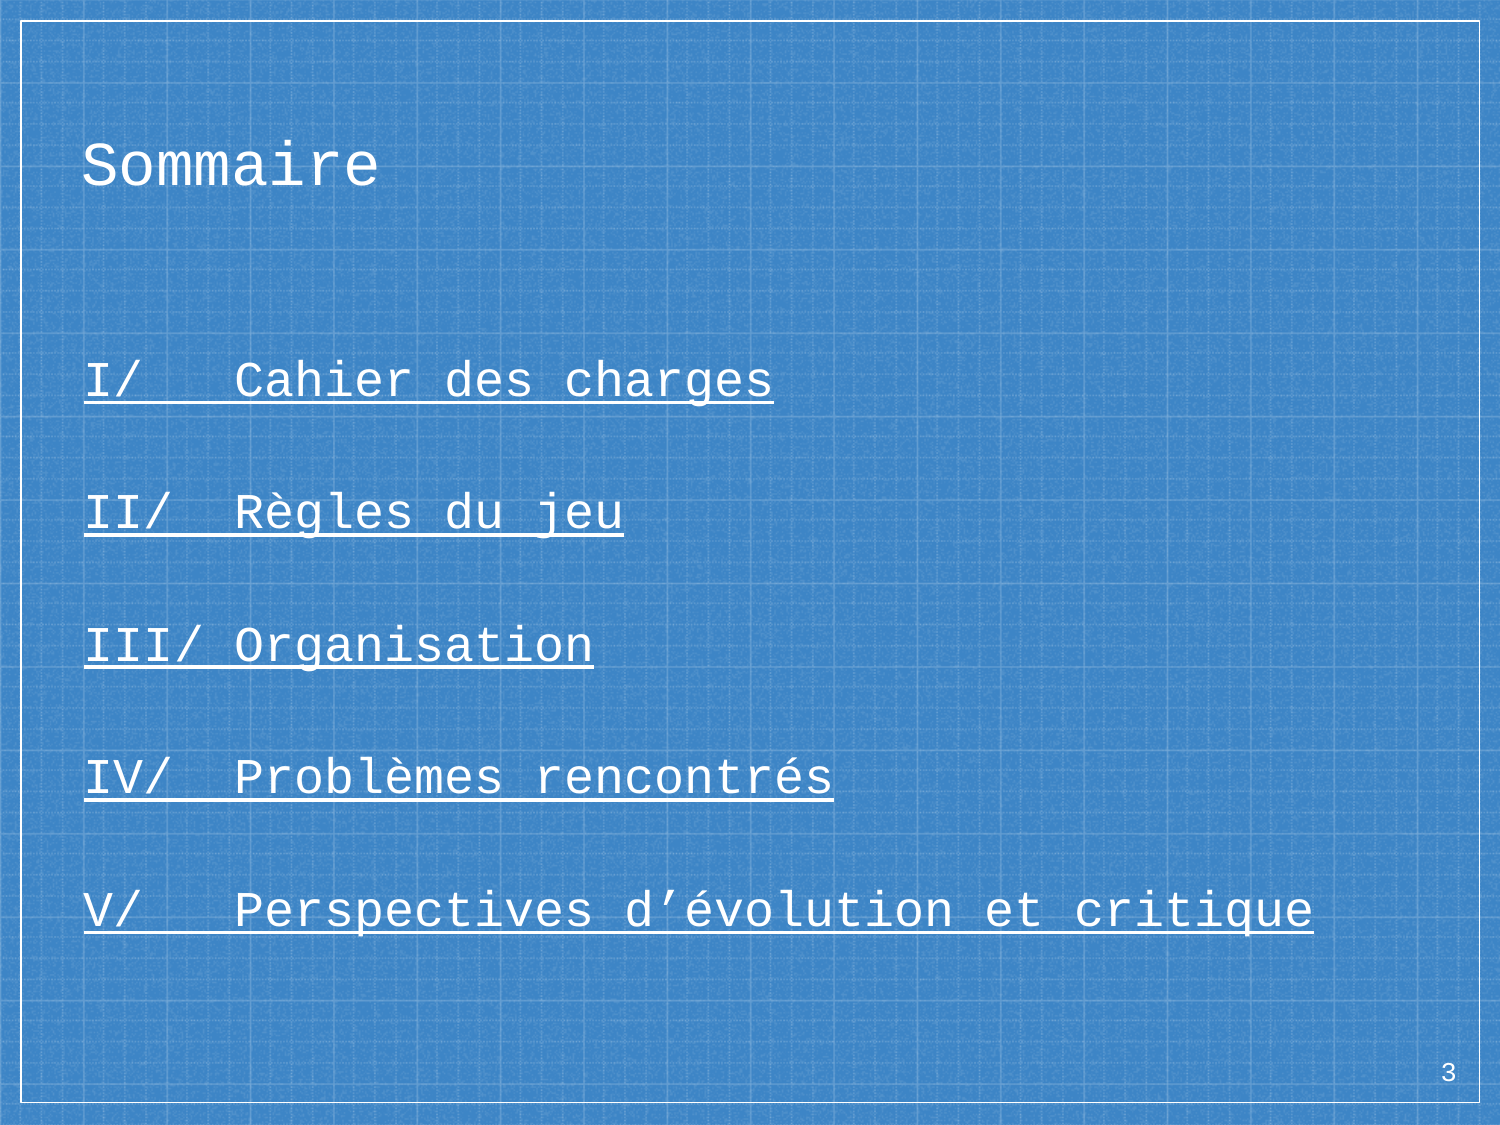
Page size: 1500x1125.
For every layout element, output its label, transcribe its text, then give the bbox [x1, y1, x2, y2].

list I/ Cahier des charges II/ Règles du jeu III/ Organisation IV/ Problèmes rencontrés V/ Perspectives d’évolution et critique [69, 271, 1479, 1087]
title Sommaire [66, 108, 1417, 199]
slide_number <number> [1403, 1038, 1494, 1125]
picture [22, 22, 1479, 1102]
picture [0, 0, 1500, 1125]
